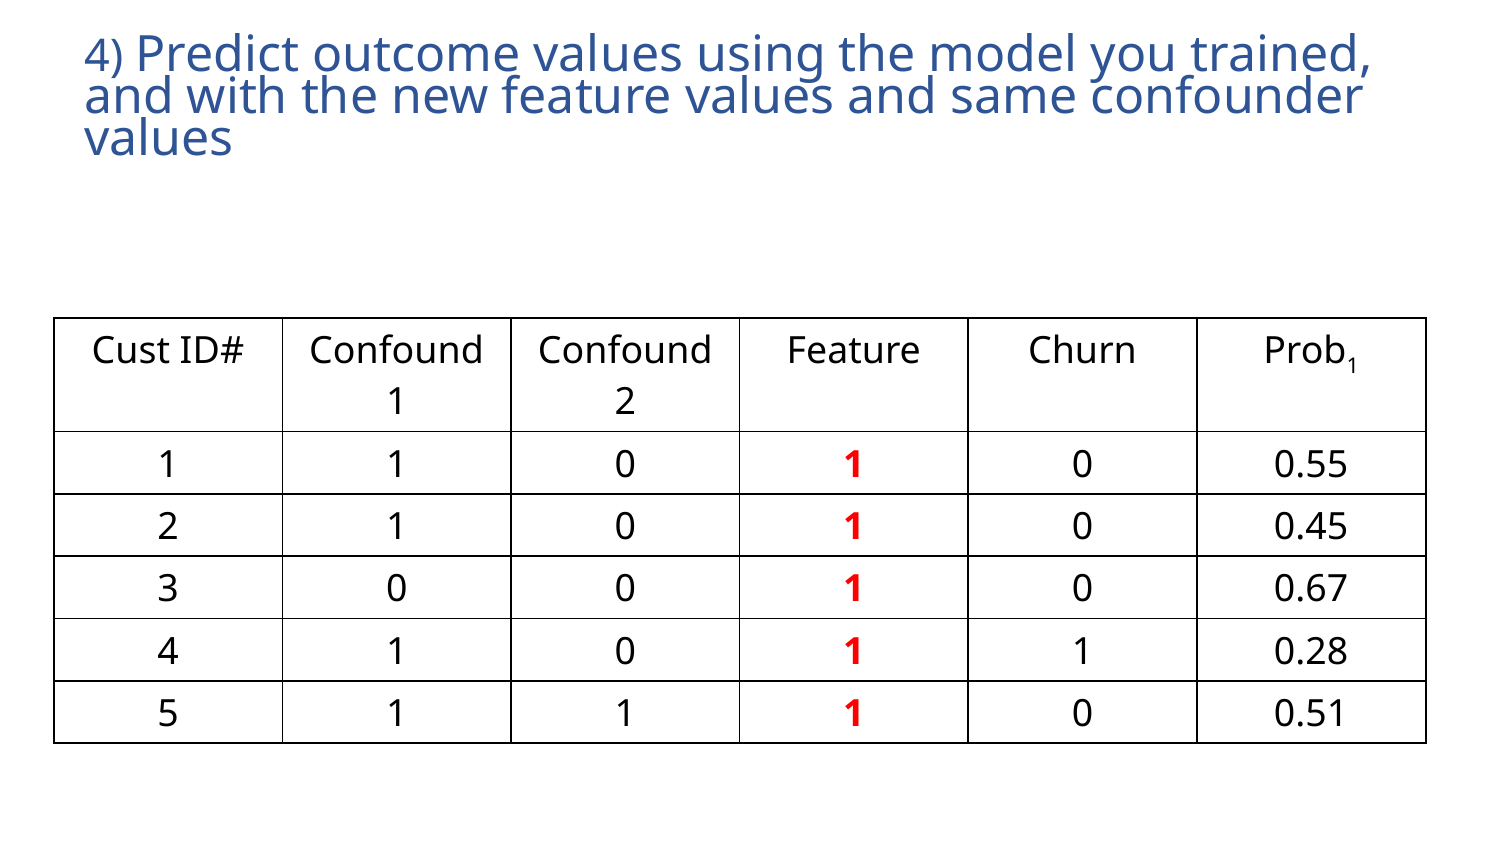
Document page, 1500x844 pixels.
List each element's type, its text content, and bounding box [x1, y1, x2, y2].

table_cell 1 [740, 682, 967, 742]
table_cell 0 [969, 682, 1196, 742]
table_header Confound 2 [512, 319, 739, 431]
table_cell 1 [969, 619, 1196, 680]
table_cell 0 [969, 495, 1196, 555]
table_cell 4 [55, 619, 282, 680]
table_cell 0.28 [1198, 619, 1425, 680]
table_header Confound 1 [283, 319, 510, 431]
table_header Feature [740, 319, 967, 431]
text_box 4) Predict outcome values using the model you trained, and with the new feature values and same confounder values [72, 26, 1464, 119]
table_cell 0 [969, 432, 1196, 493]
table_cell 3 [55, 557, 282, 618]
table_cell 2 [55, 495, 282, 555]
table_cell 0.51 [1198, 682, 1425, 742]
table_header Churn [969, 319, 1196, 431]
table_cell 0 [512, 557, 739, 618]
table_cell 0 [512, 619, 739, 680]
table_cell 0 [283, 557, 510, 618]
table_cell 1 [283, 432, 510, 493]
table_cell 1 [55, 432, 282, 493]
table_cell 0.67 [1198, 557, 1425, 618]
table_cell 0 [512, 495, 739, 555]
table_cell 1 [283, 495, 510, 555]
table_header Cust ID# [55, 319, 282, 431]
table_header Prob1 [1198, 319, 1425, 431]
table_cell 1 [283, 619, 510, 680]
table_cell 5 [55, 682, 282, 742]
table_cell 1 [740, 619, 967, 680]
table_cell 0 [969, 557, 1196, 618]
table_cell 1 [740, 432, 967, 493]
table_cell 0 [512, 432, 739, 493]
table_cell 0.55 [1198, 432, 1425, 493]
table_cell 1 [740, 557, 967, 618]
table_cell 1 [512, 682, 739, 742]
table_cell 0.45 [1198, 495, 1425, 555]
table_cell 1 [283, 682, 510, 742]
table_cell 1 [740, 495, 967, 555]
